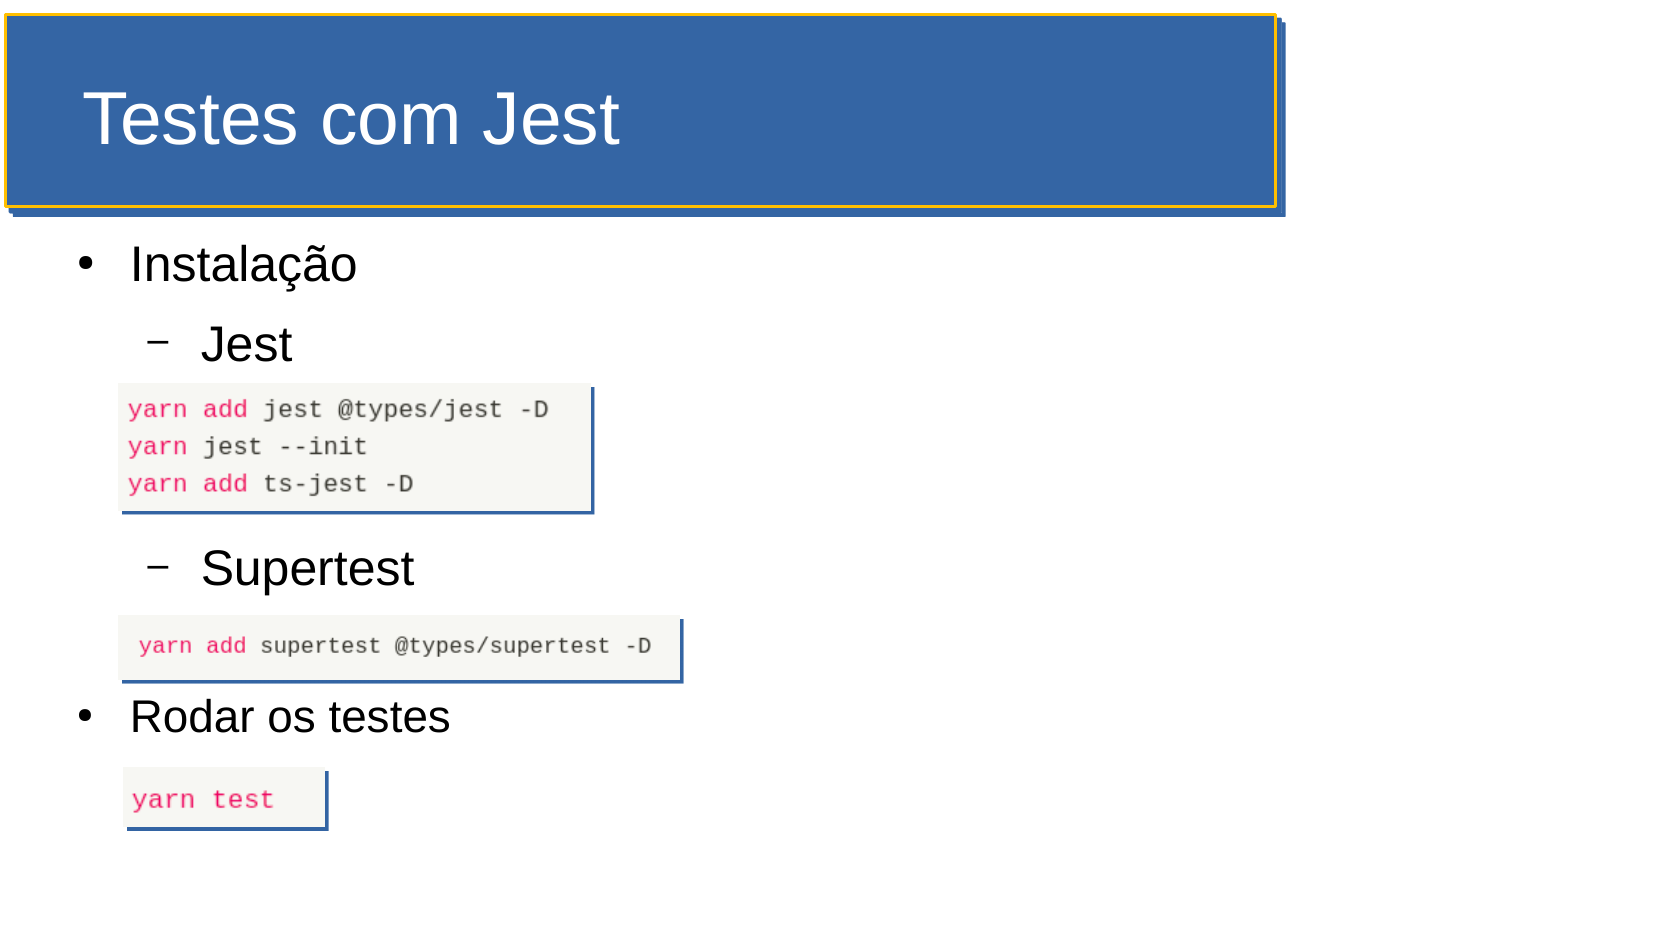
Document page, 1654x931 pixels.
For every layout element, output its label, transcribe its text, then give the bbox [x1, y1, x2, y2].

picture [123, 767, 325, 827]
title Testes com Jest [82, 44, 1235, 192]
picture [118, 615, 680, 680]
picture [118, 383, 591, 511]
list Instalação Jest Supertest Rodar os testes [59, 236, 1536, 886]
